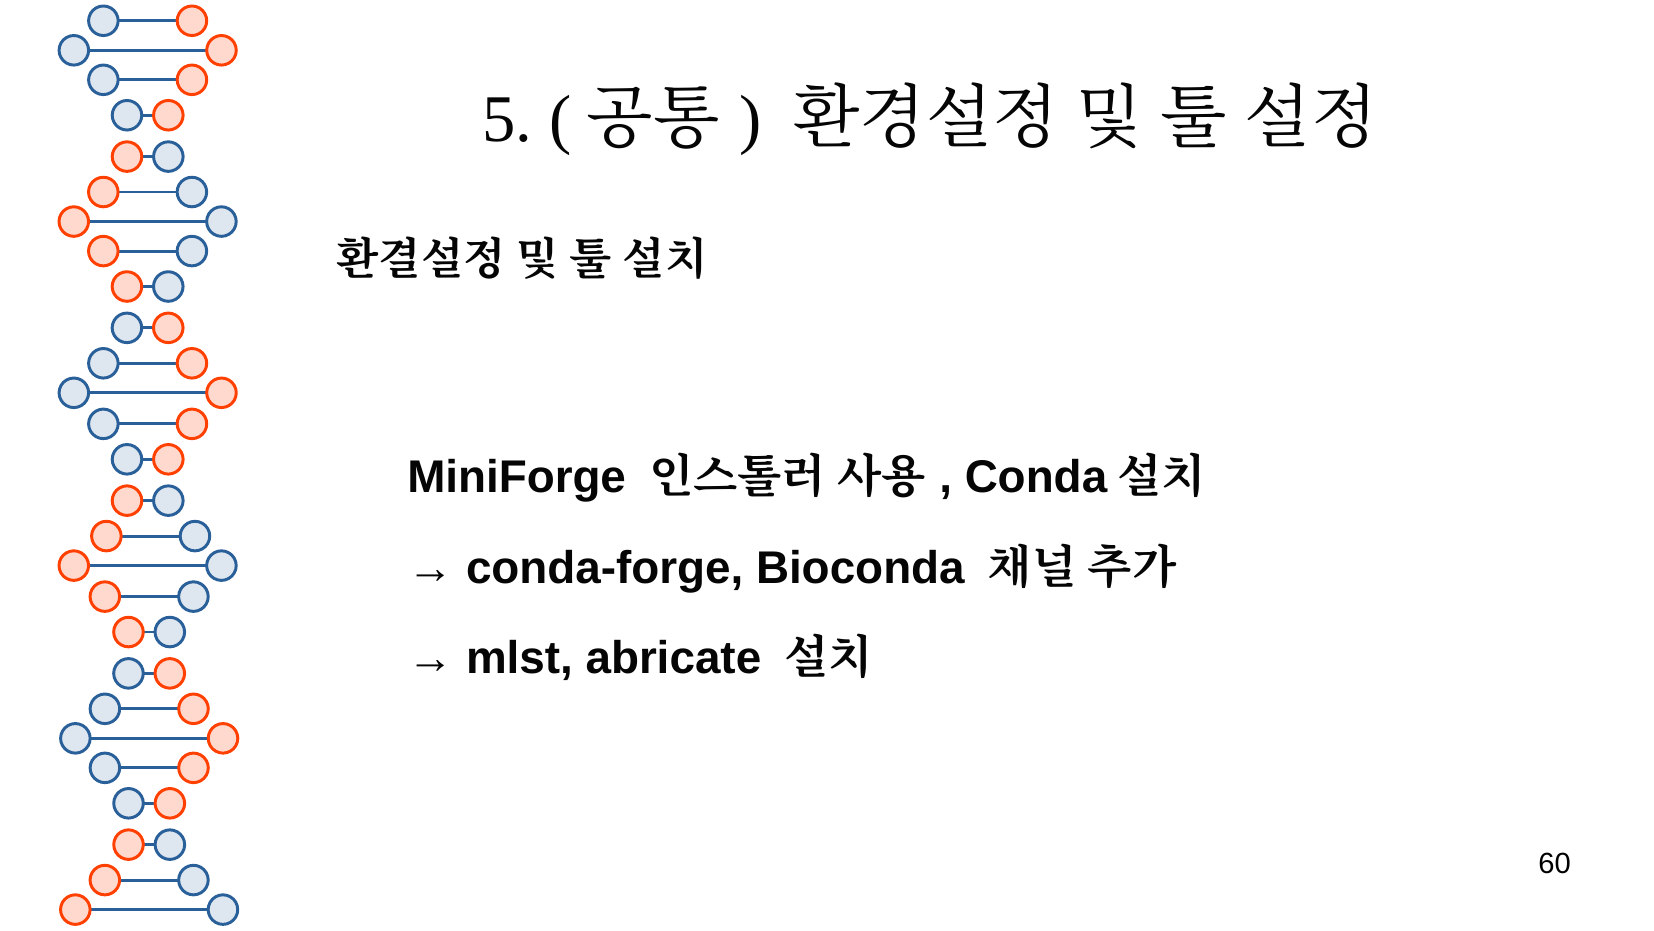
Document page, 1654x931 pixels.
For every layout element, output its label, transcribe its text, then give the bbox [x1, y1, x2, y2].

list 환결설정 및 툴 설치 MiniForge 인스톨러 사용, Conda설치 → conda-forge, Bioconda 채널 추가 → mlst, abricate 설치 [265, 224, 1595, 863]
title 5. (공통) 환경설정 및 툴 설정 [265, 35, 1595, 189]
